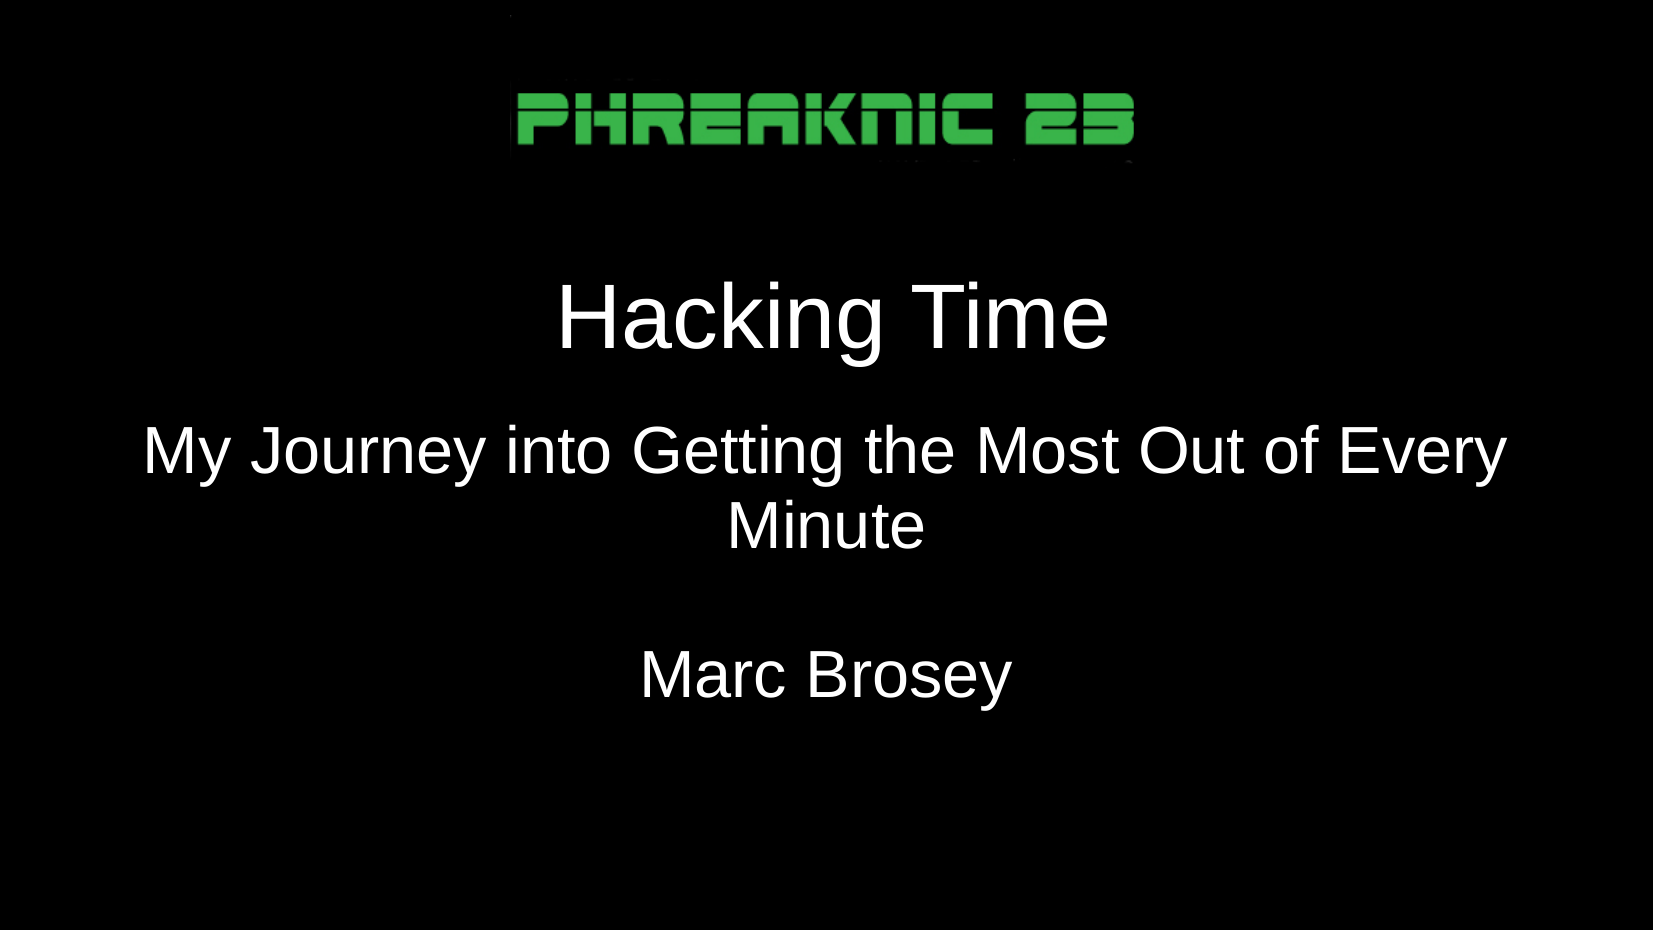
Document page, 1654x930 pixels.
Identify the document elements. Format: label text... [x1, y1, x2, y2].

picture [510, 15, 1141, 226]
title Hacking Time [90, 59, 1578, 368]
subtitle My Journey into Getting the Most Out of Every Minute Marc Brosey [82, 375, 1571, 826]
